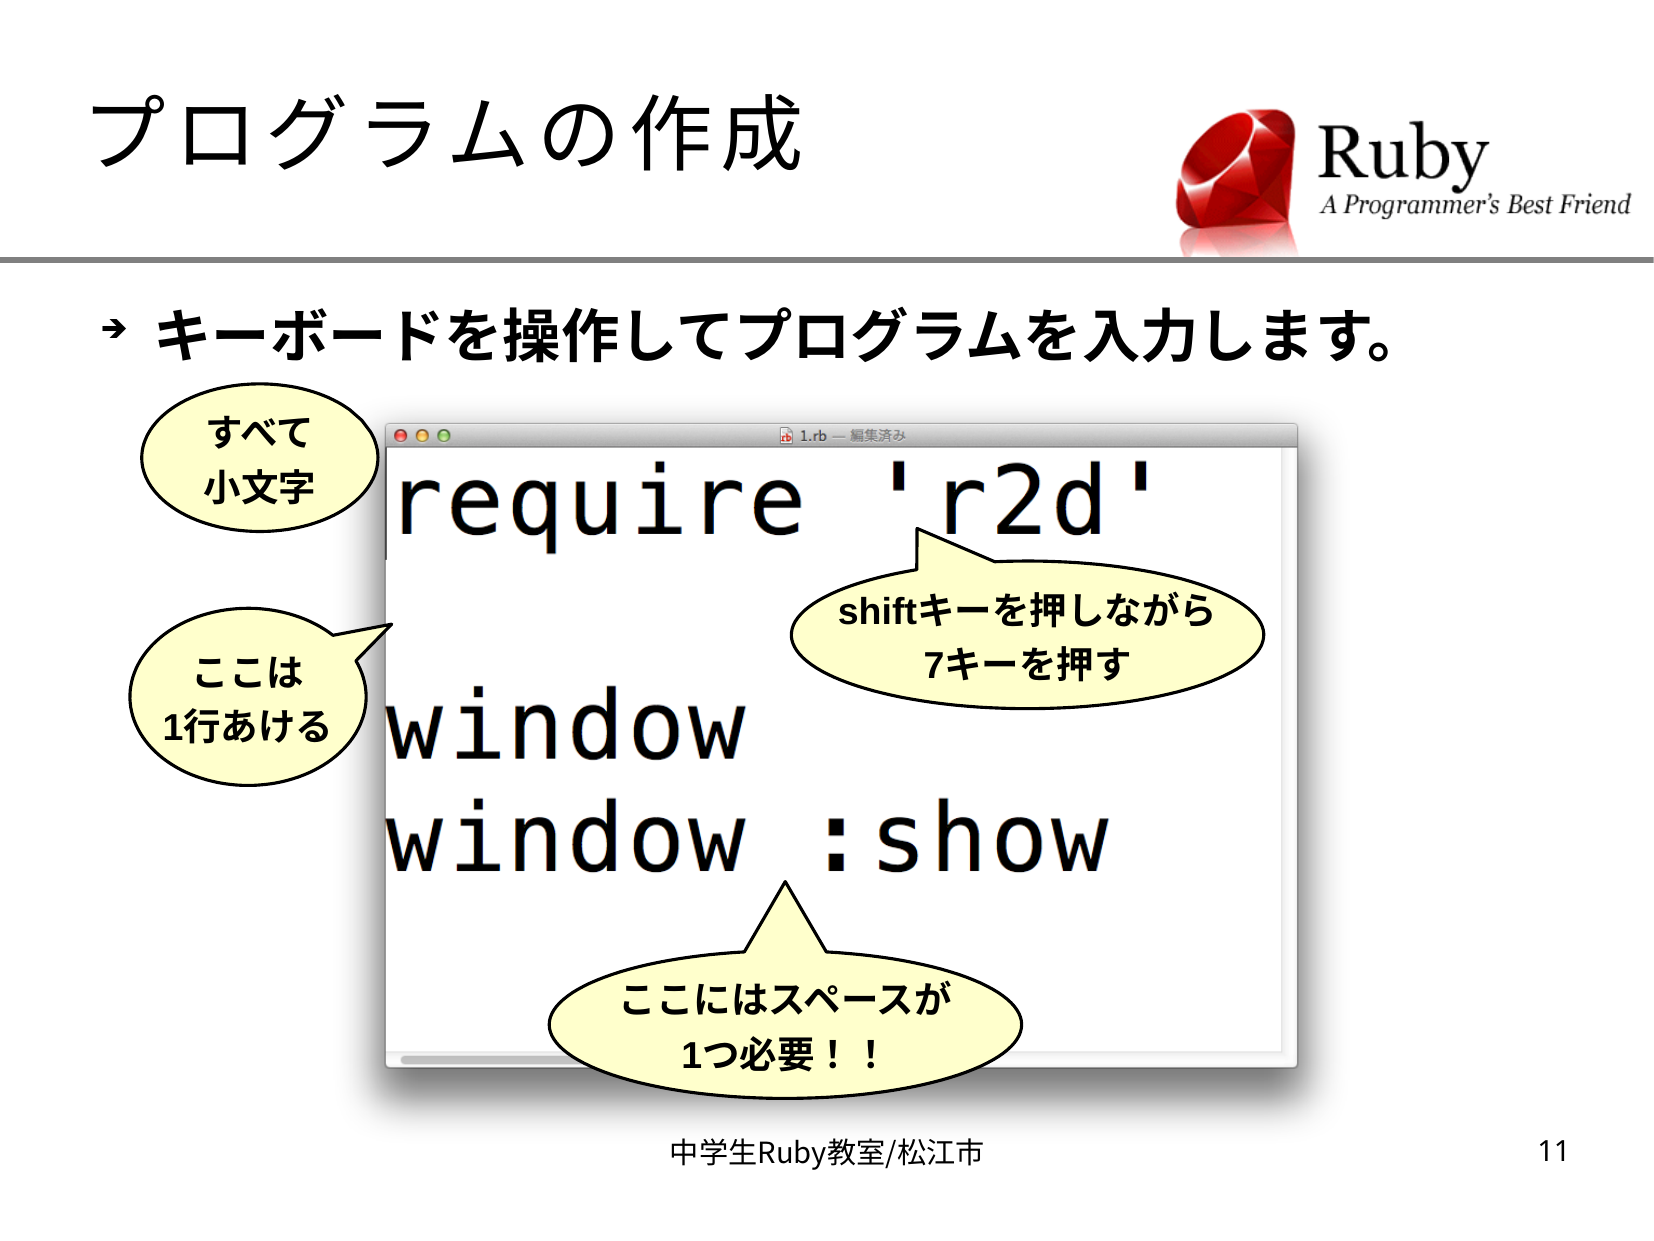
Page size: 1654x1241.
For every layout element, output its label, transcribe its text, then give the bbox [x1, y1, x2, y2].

picture [324, 386, 1359, 1153]
text_box shiftキーを押しながら 7キーを押す [791, 528, 1264, 709]
text_box ここは 1行あける [129, 608, 392, 786]
text_box ここにはスペースが 1つ必要！！ [549, 881, 1022, 1099]
list キーボードを操作してプログラムを入力します。 [82, 290, 1571, 1109]
text_box すべて 小文字 [141, 383, 378, 532]
picture [1160, 82, 1654, 257]
title プログラムの作成 [82, 49, 1152, 207]
